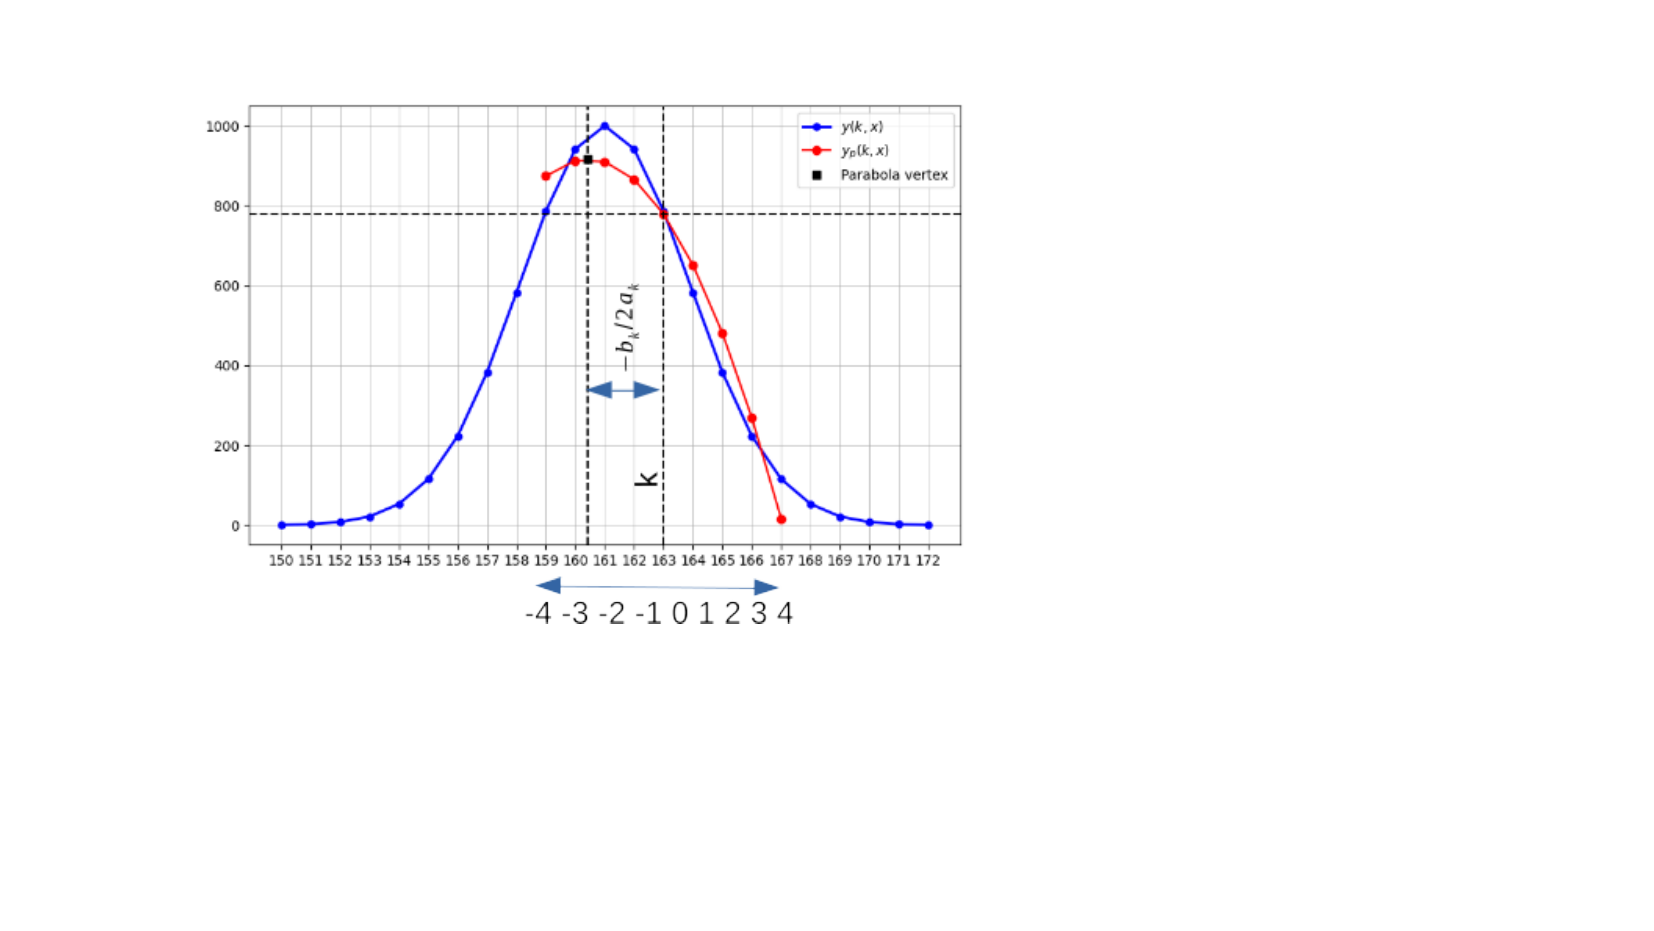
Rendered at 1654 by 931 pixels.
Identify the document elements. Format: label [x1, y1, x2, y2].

picture [195, 96, 971, 624]
